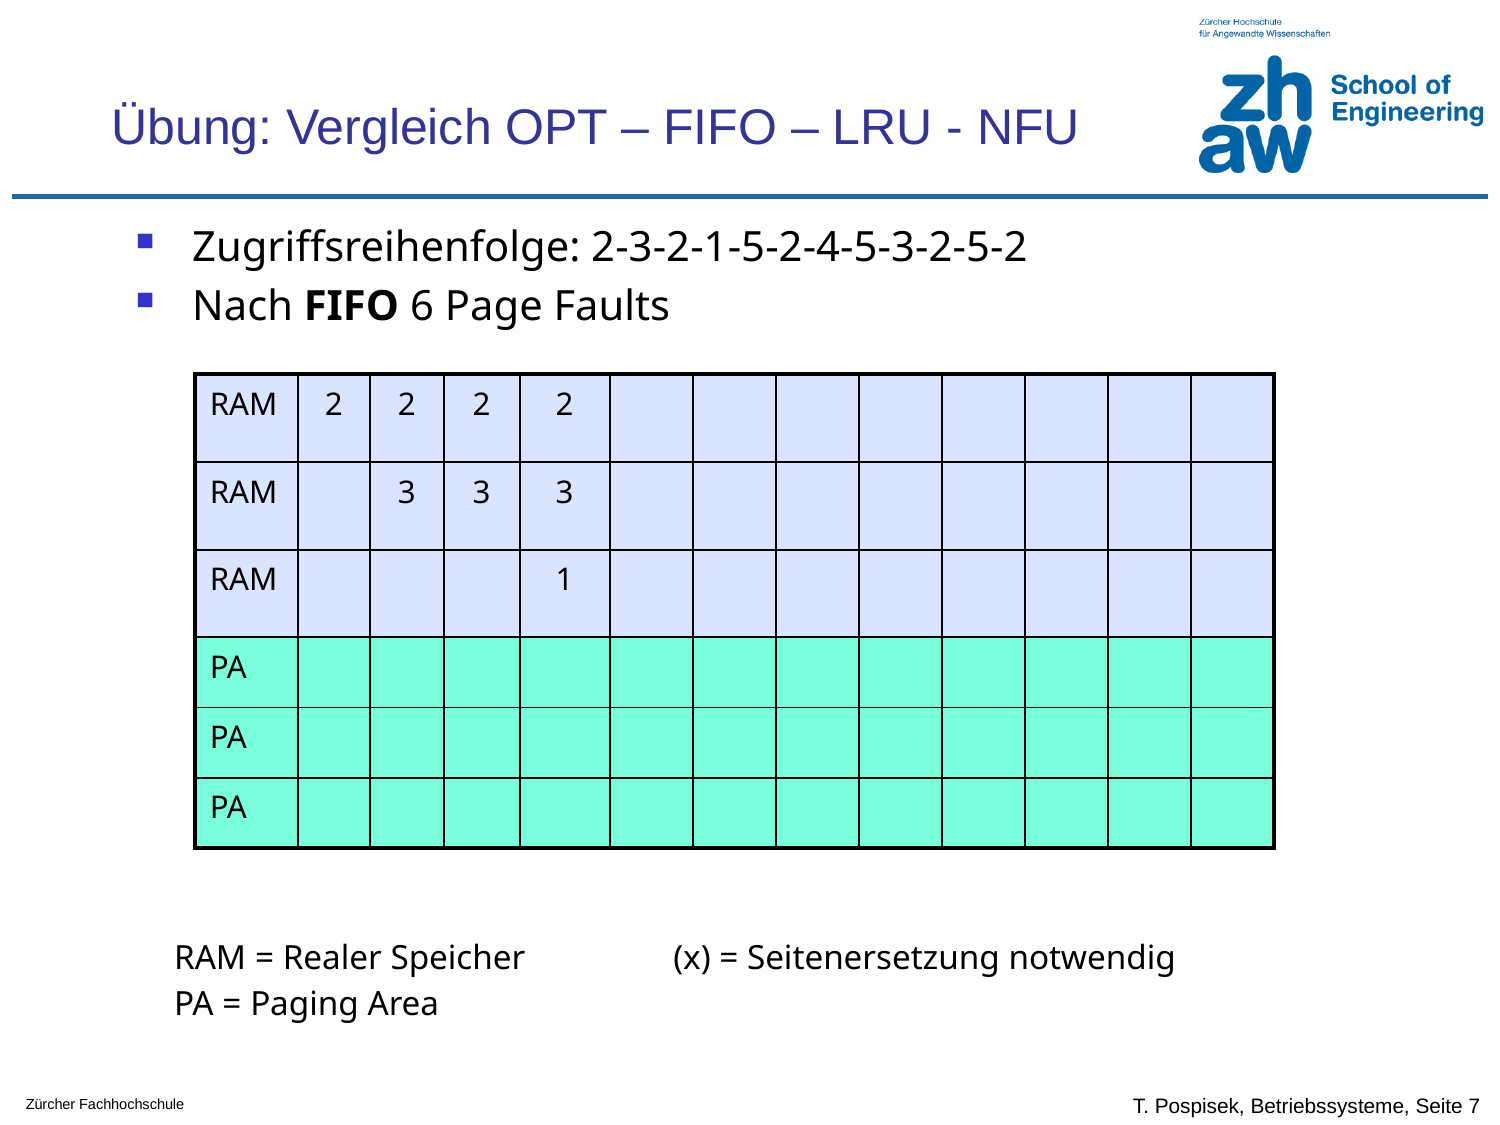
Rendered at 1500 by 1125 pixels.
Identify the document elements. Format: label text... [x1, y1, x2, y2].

table_cell [1109, 551, 1190, 636]
table_cell [611, 551, 692, 636]
table_cell [371, 551, 443, 636]
table_cell [1109, 638, 1190, 707]
table_header RAM [197, 376, 297, 461]
table_cell [1192, 708, 1272, 777]
table_cell [694, 638, 775, 707]
table_cell [694, 708, 775, 777]
table_header [694, 376, 775, 461]
table_cell [299, 708, 369, 777]
table_cell [299, 463, 369, 549]
table_cell [611, 463, 692, 549]
table_cell [860, 779, 941, 846]
table_cell [1192, 779, 1272, 846]
table_header [777, 376, 858, 461]
table_cell [777, 638, 858, 707]
table_cell [943, 551, 1024, 636]
table_header 2 [299, 376, 369, 461]
table_cell [1109, 708, 1190, 777]
table_header 2 [371, 376, 443, 461]
title Übung: Vergleich OPT – FIFO – LRU - NFU [96, 50, 1375, 163]
table_cell [943, 708, 1024, 777]
picture [1199, 19, 1483, 173]
table_header 2 [521, 376, 609, 461]
table_cell 1 [521, 551, 609, 636]
table_header 2 [445, 376, 519, 461]
table_cell [777, 551, 858, 636]
table_cell [1109, 779, 1190, 846]
table_cell PA [197, 779, 297, 846]
table_cell [943, 463, 1024, 549]
table_cell [777, 708, 858, 777]
table_cell RAM [197, 551, 297, 636]
table_header [1109, 376, 1190, 461]
table_cell [1192, 638, 1272, 707]
table_cell [1026, 708, 1107, 777]
table_cell [299, 551, 369, 636]
text_box RAM = Realer Speicher (x) = Seitenersetzung notwendig PA = Paging Area [159, 928, 1360, 1029]
table_cell [1192, 463, 1272, 549]
table_cell RAM [197, 463, 297, 549]
table_cell [611, 708, 692, 777]
table_cell [860, 551, 941, 636]
table_cell [943, 638, 1024, 707]
table_cell [299, 779, 369, 846]
table_cell [1026, 463, 1107, 549]
table_cell [299, 638, 369, 707]
table_cell [445, 708, 519, 777]
table_cell [860, 463, 941, 549]
table_cell [611, 638, 692, 707]
table_cell [860, 638, 941, 707]
table_cell 3 [445, 463, 519, 549]
table_cell [1192, 551, 1272, 636]
table_cell [860, 708, 941, 777]
table_cell [1026, 779, 1107, 846]
table_cell [521, 779, 609, 846]
table_cell [611, 779, 692, 846]
table_cell [521, 708, 609, 777]
table_header [1192, 376, 1272, 461]
table_cell [694, 551, 775, 636]
table_cell [445, 551, 519, 636]
table_cell [943, 779, 1024, 846]
table_cell [445, 638, 519, 707]
table_cell 3 [371, 463, 443, 549]
table_cell [1026, 638, 1107, 707]
table_cell [371, 779, 443, 846]
table_cell [694, 463, 775, 549]
table_cell [445, 779, 519, 846]
table_header [860, 376, 941, 461]
list Zugriffsreihenfolge: 2-3-2-1-5-2-4-5-3-2-5-2 Nach FIFO 6 Page Faults [120, 212, 1375, 375]
table_cell PA [197, 708, 297, 777]
table_header [1026, 376, 1107, 461]
table_cell [1109, 463, 1190, 549]
table_cell PA [197, 638, 297, 707]
table_cell [1026, 551, 1107, 636]
table_cell [777, 463, 858, 549]
table_cell 3 [521, 463, 609, 549]
table_header [611, 376, 692, 461]
table_header [943, 376, 1024, 461]
table_cell [777, 779, 858, 846]
table_cell [371, 708, 443, 777]
table_cell [521, 638, 609, 707]
table_cell [371, 638, 443, 707]
table_cell [694, 779, 775, 846]
